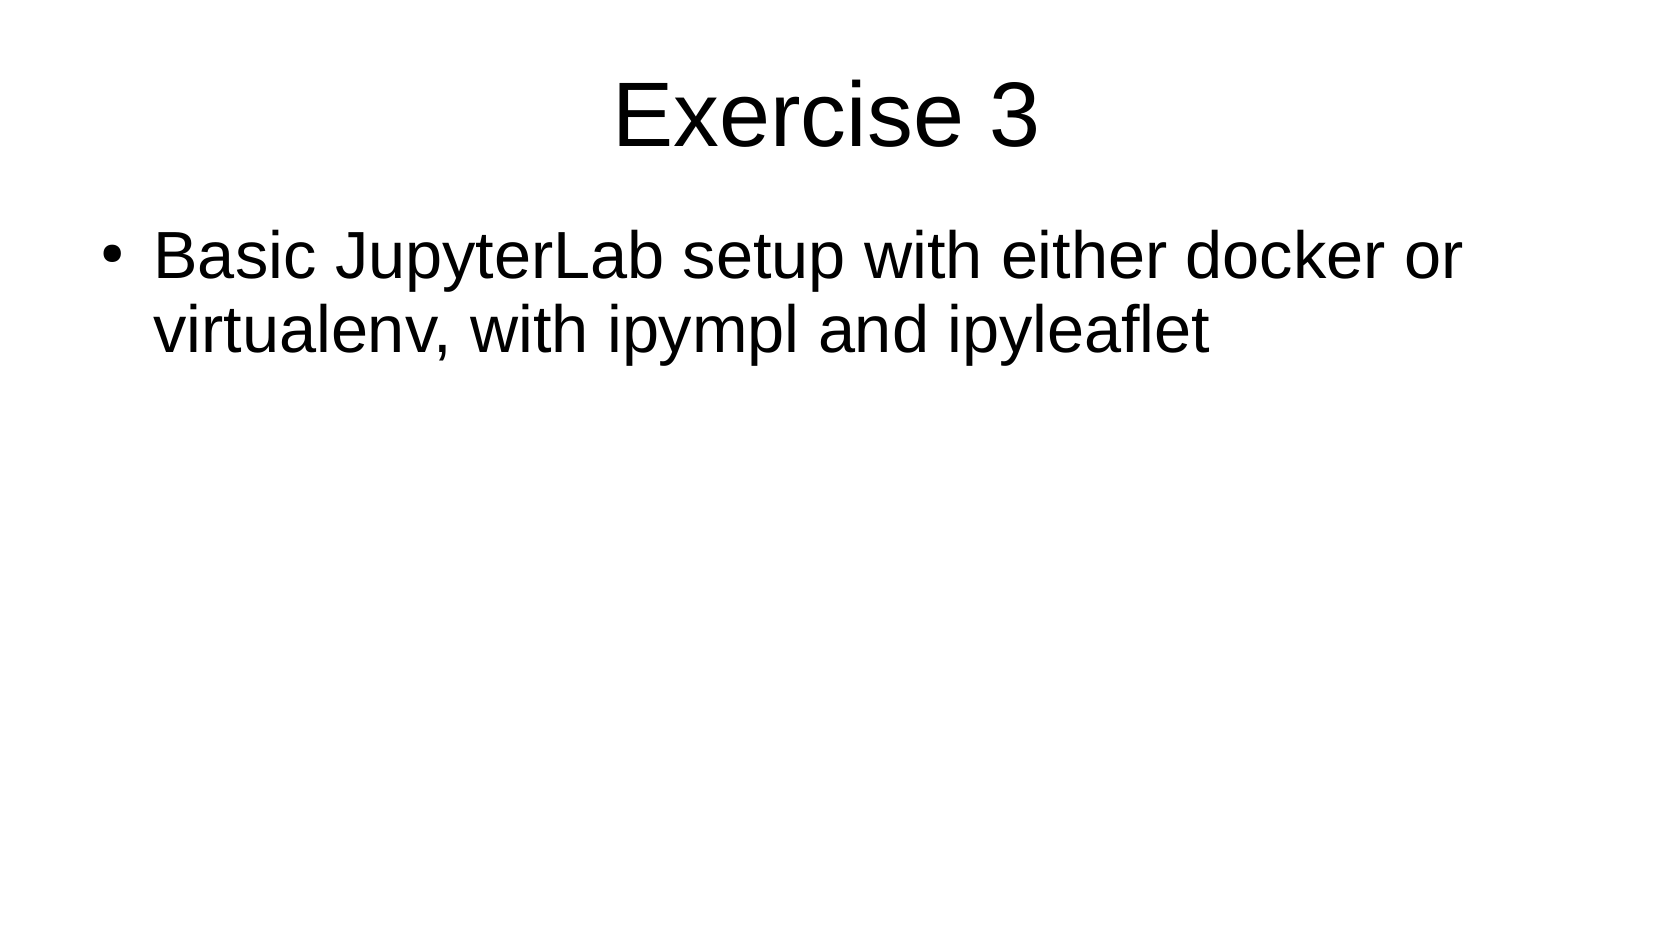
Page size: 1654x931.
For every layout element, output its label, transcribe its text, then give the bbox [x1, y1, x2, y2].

list Basic JupyterLab setup with either docker or virtualenv, with ipympl and ipyleaflet [82, 217, 1571, 758]
title Exercise 3 [82, 37, 1571, 193]
